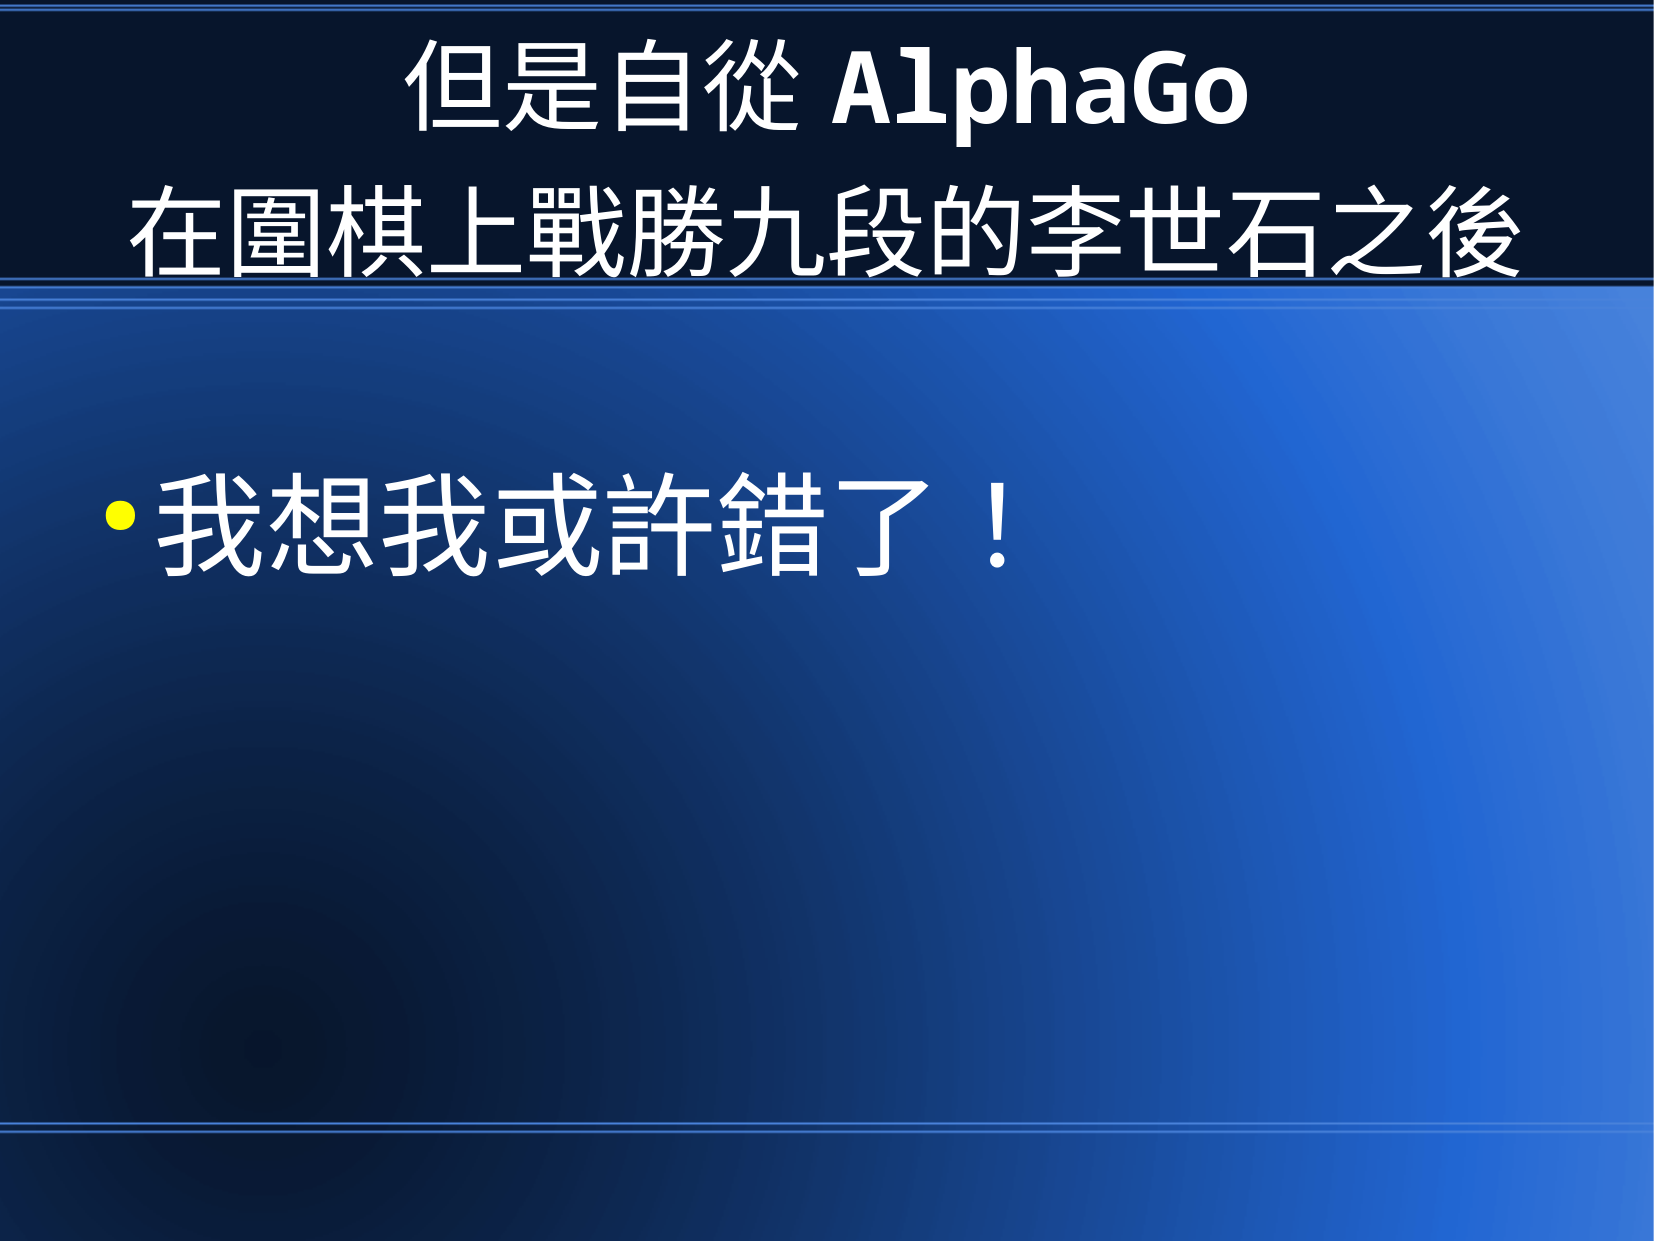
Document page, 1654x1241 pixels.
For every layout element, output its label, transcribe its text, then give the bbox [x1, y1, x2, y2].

list 我想我或許錯了！ [82, 355, 1571, 1241]
title 但是自從AlphaGo 在圍棋上戰勝九段的李世石之後 [82, 32, 1571, 274]
picture [0, 0, 1654, 1241]
